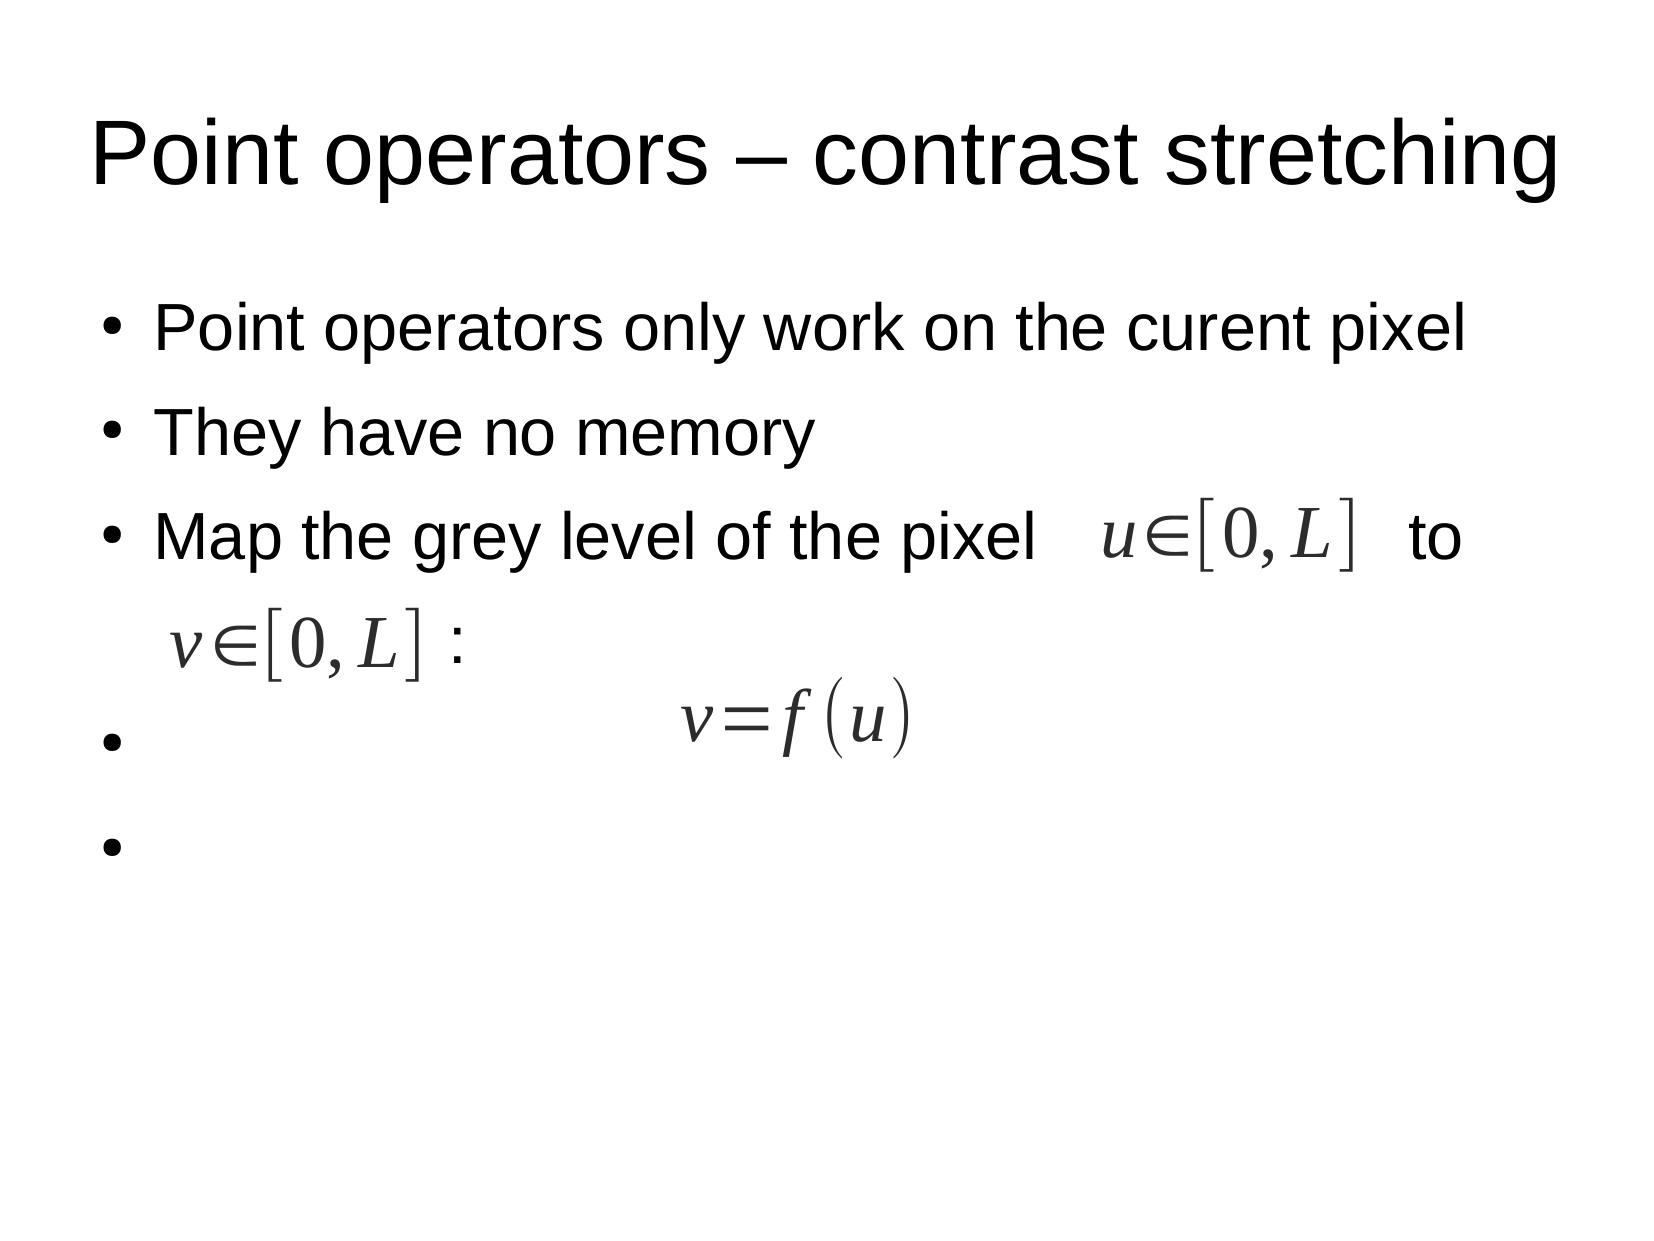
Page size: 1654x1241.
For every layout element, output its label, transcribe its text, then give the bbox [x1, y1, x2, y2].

list Point operators only work on the curent pixel They have no memory Map the grey level of the pixel to : [82, 290, 1538, 1010]
chart [1094, 490, 1365, 575]
chart [671, 672, 922, 762]
title Point operators – contrast stretching [82, 49, 1571, 257]
chart [159, 600, 432, 686]
